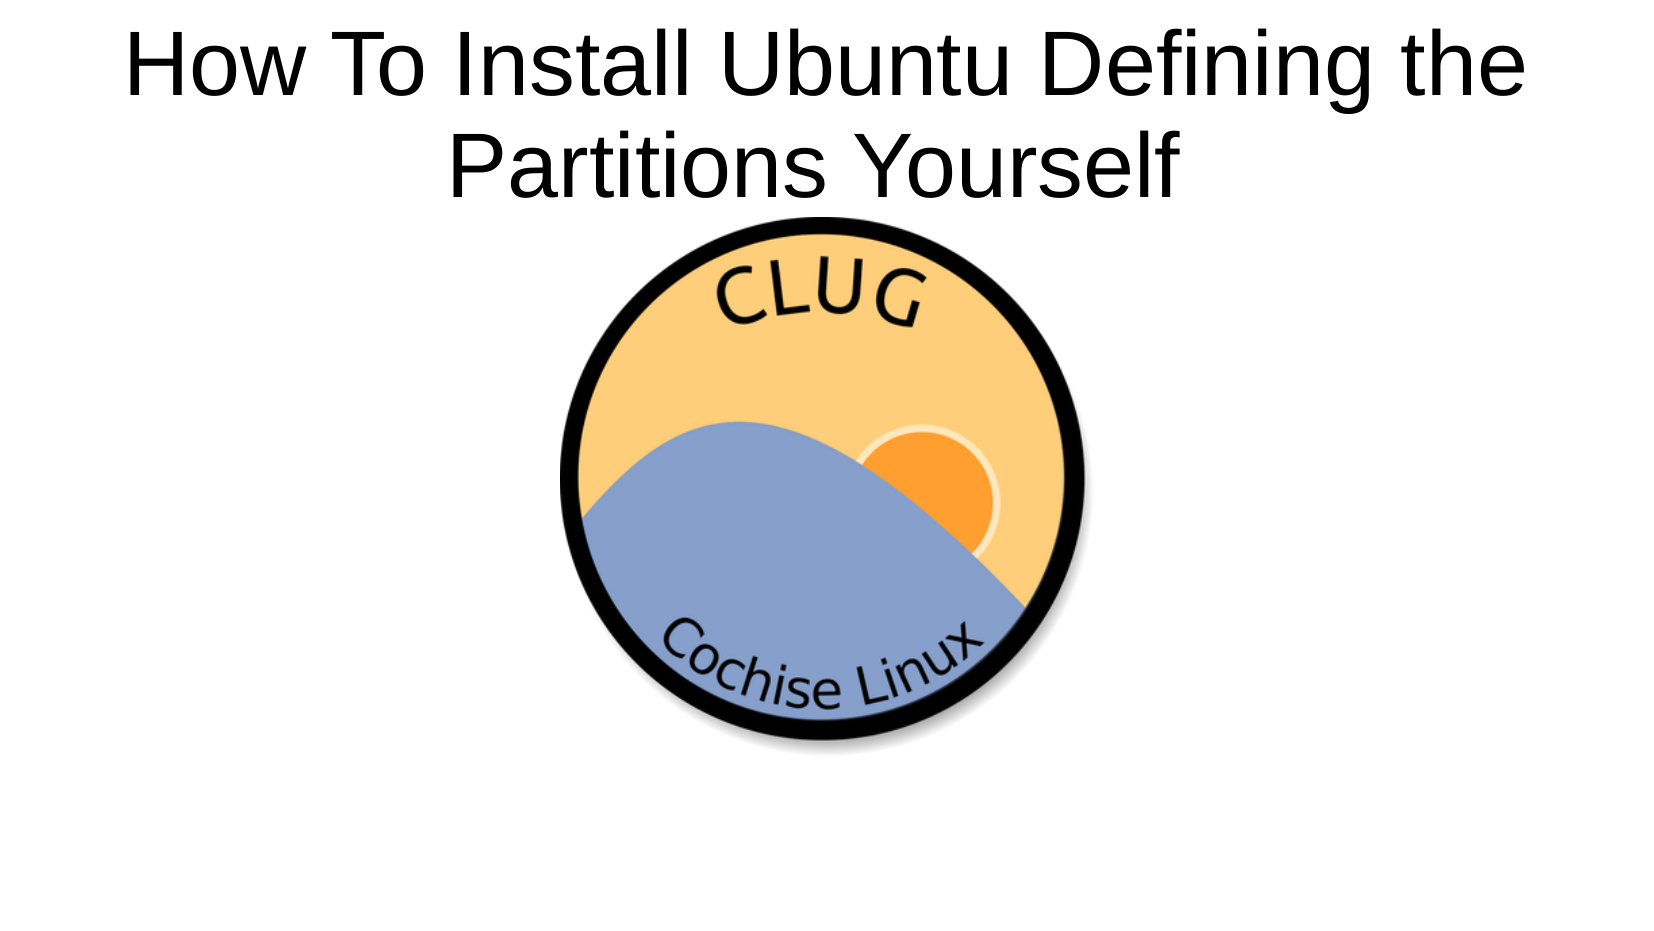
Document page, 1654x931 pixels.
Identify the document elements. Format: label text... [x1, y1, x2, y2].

picture [560, 217, 1094, 758]
title How To Install Ubuntu Defining the Partitions Yourself [82, 12, 1571, 218]
